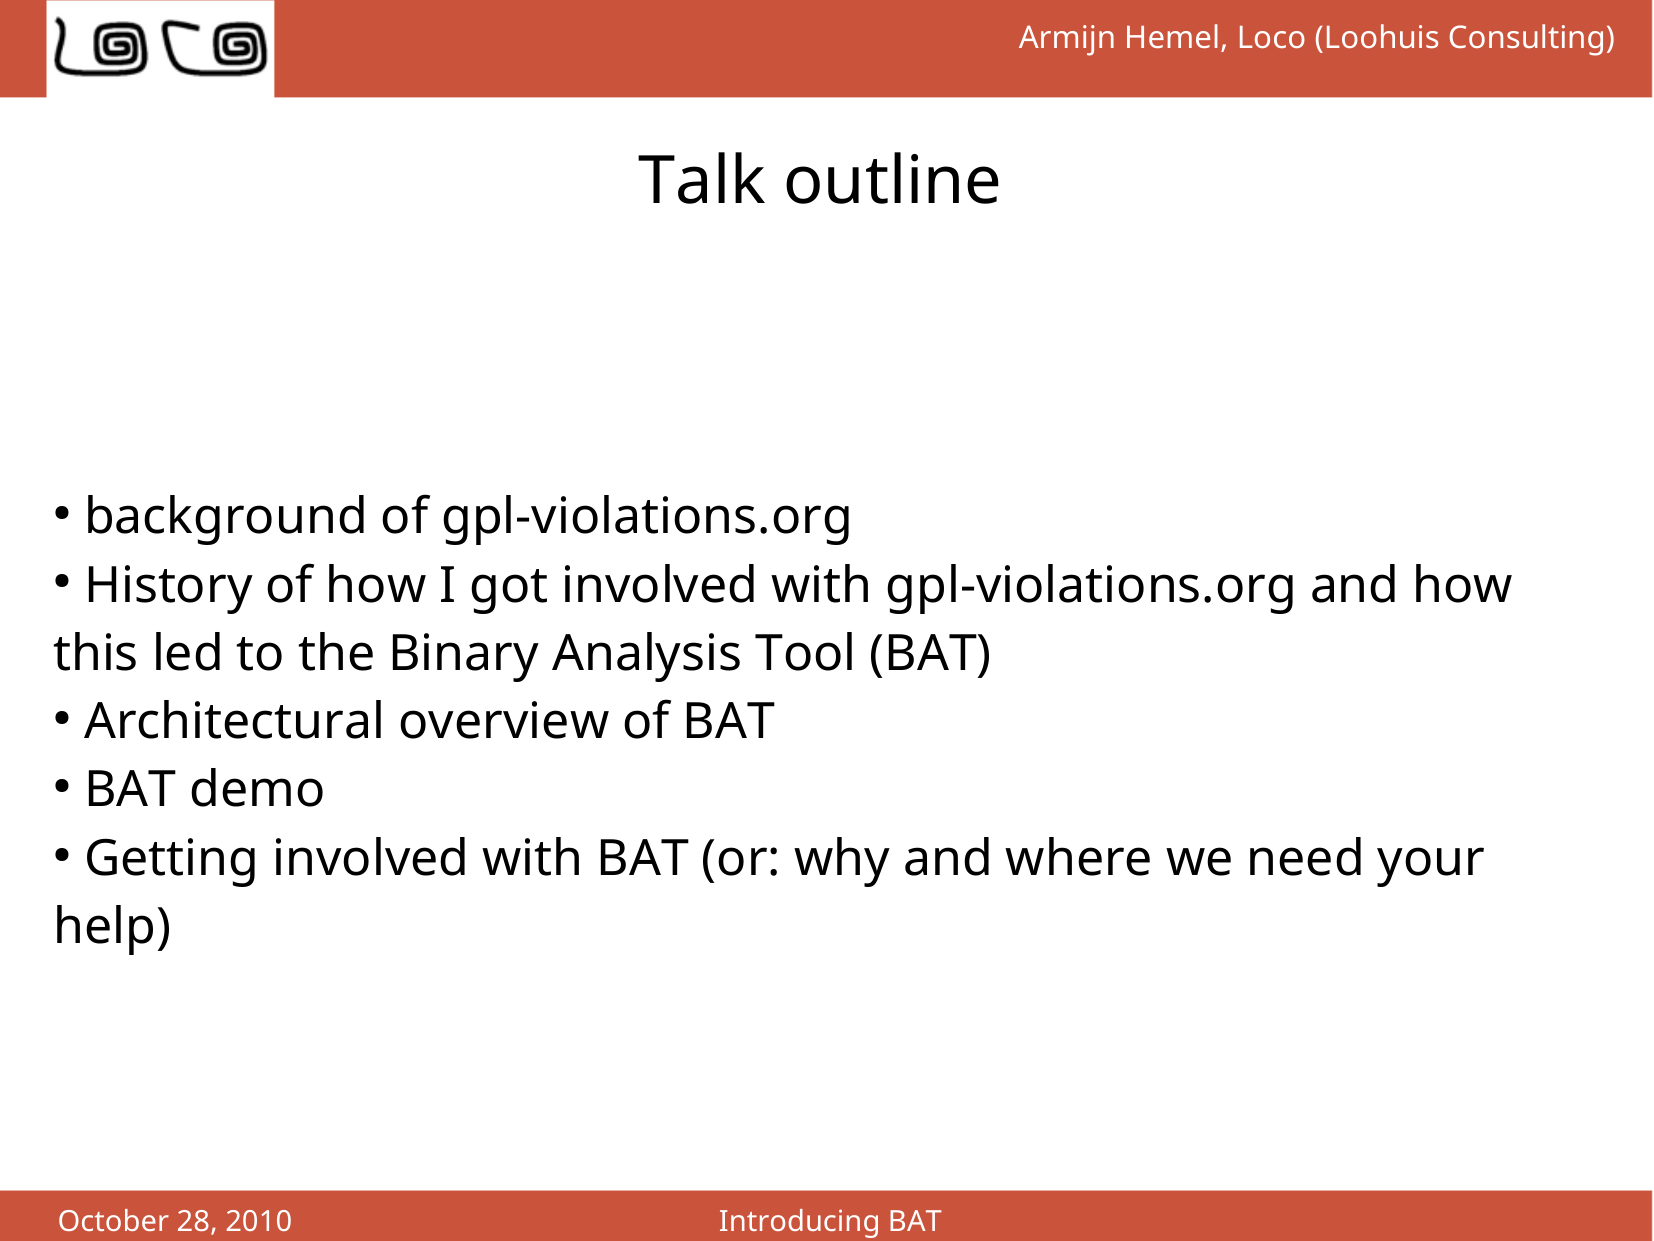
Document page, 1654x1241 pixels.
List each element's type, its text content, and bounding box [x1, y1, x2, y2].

title Talk outline [47, 125, 1595, 229]
picture [0, 0, 1654, 1241]
subtitle background of gpl-violations.org History of how I got involved with gpl-violations.org and how this led to the Binary Analysis Tool (BAT) Architectural overview of BAT BAT demo Getting involved with BAT (or: why and where we need your help) [53, 265, 1595, 1173]
